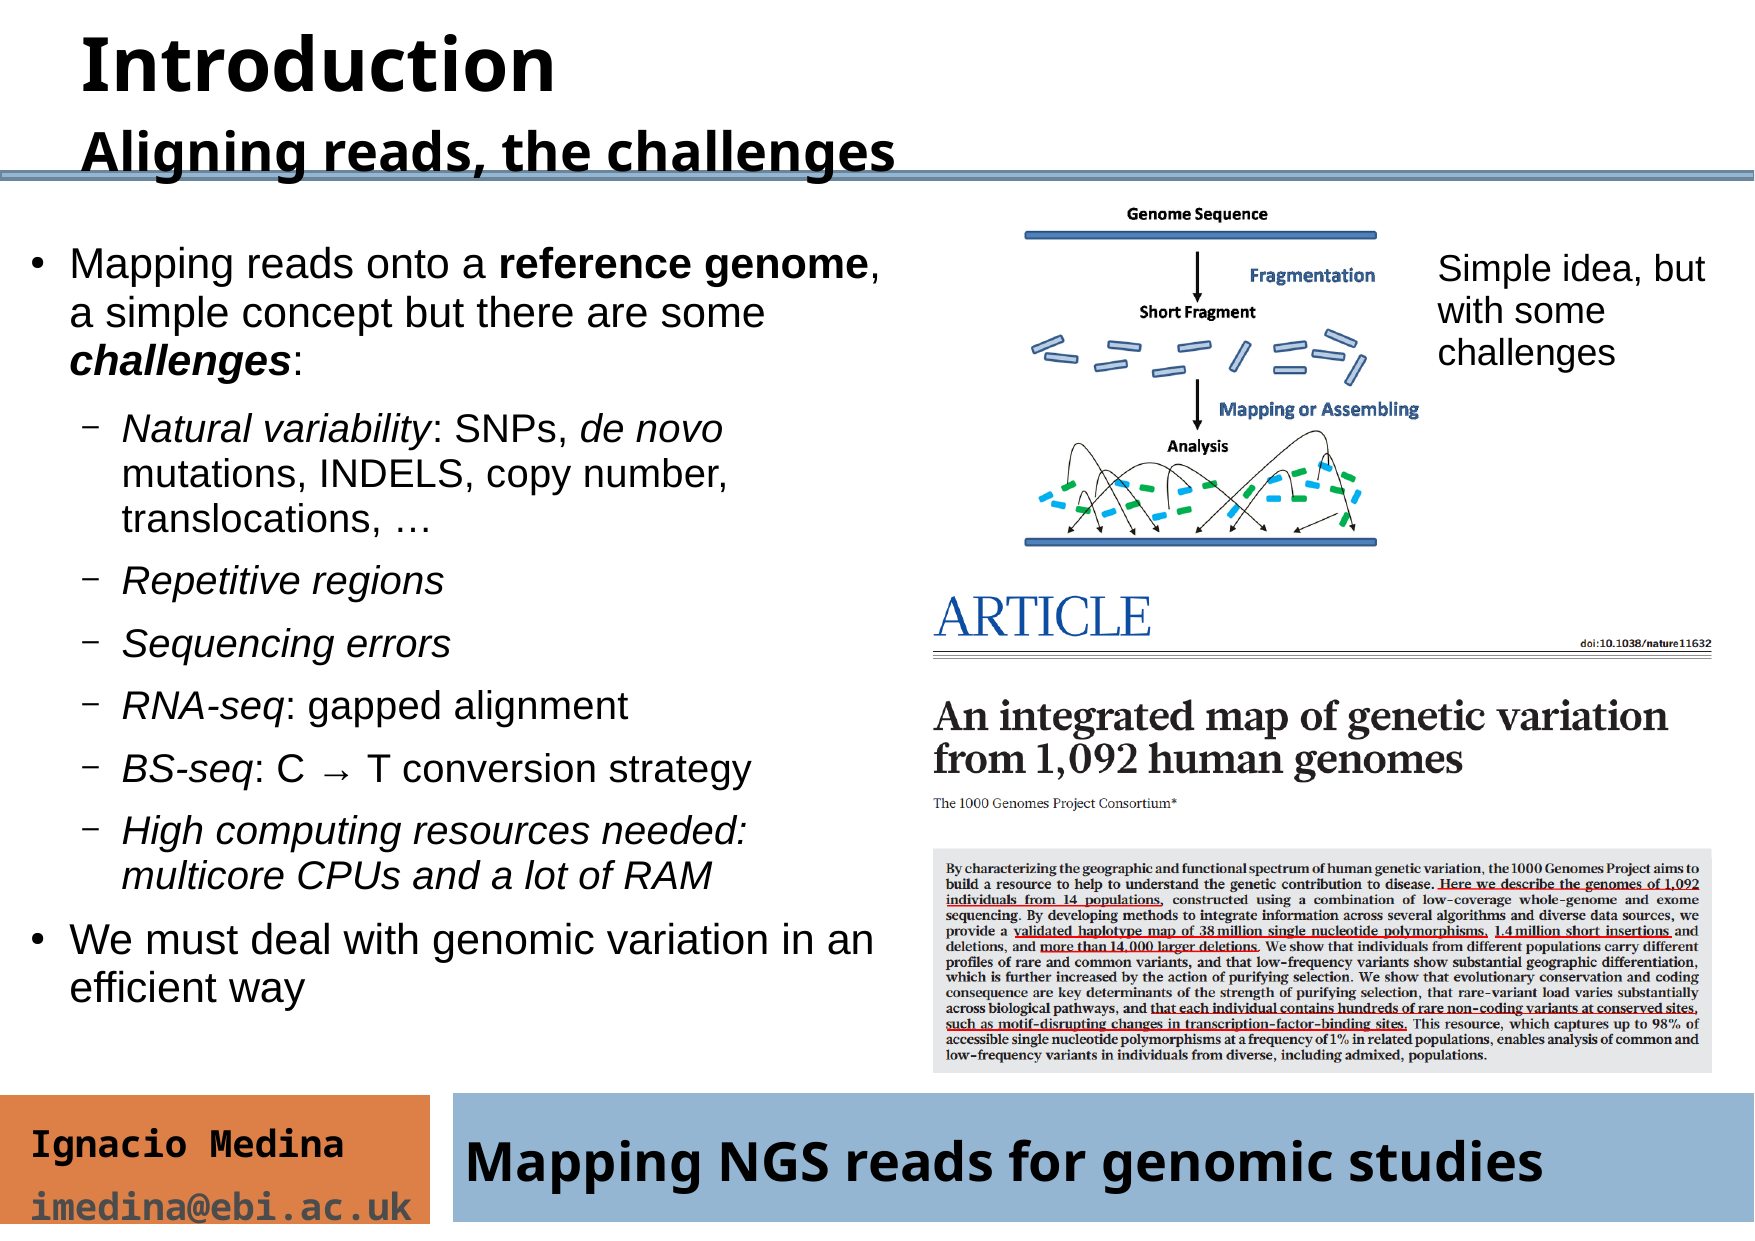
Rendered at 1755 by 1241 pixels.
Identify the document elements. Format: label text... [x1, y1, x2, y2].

text_box [180, 171, 296, 179]
text_box Ignacio Medina imedina@ebi.ac.uk [15, 1110, 436, 1224]
text_box Simple idea, but with some challenges [1429, 240, 1749, 391]
text_box [831, 171, 1754, 179]
text_box Mapping NGS reads for genomic studies [450, 1116, 1726, 1195]
picture [1011, 193, 1429, 553]
picture [887, 554, 1736, 1086]
text_box [0, 171, 174, 179]
list Mapping reads onto a reference genome, a simple concept but there are some challenges: Natural variability: SNPs, de novo mutations, INDELS, copy number, translocations, … Repetitive regions Sequencing errors RNA-seq: gapped alignment BS-seq: C → T conversion strategy High computing resources needed: multicore CPUs and a lot of RAM We must deal with genomic variation in an efficient way [16, 240, 901, 1018]
text_box Introduction Aligning reads, the challenges [67, 3, 1688, 169]
text_box [302, 171, 825, 179]
